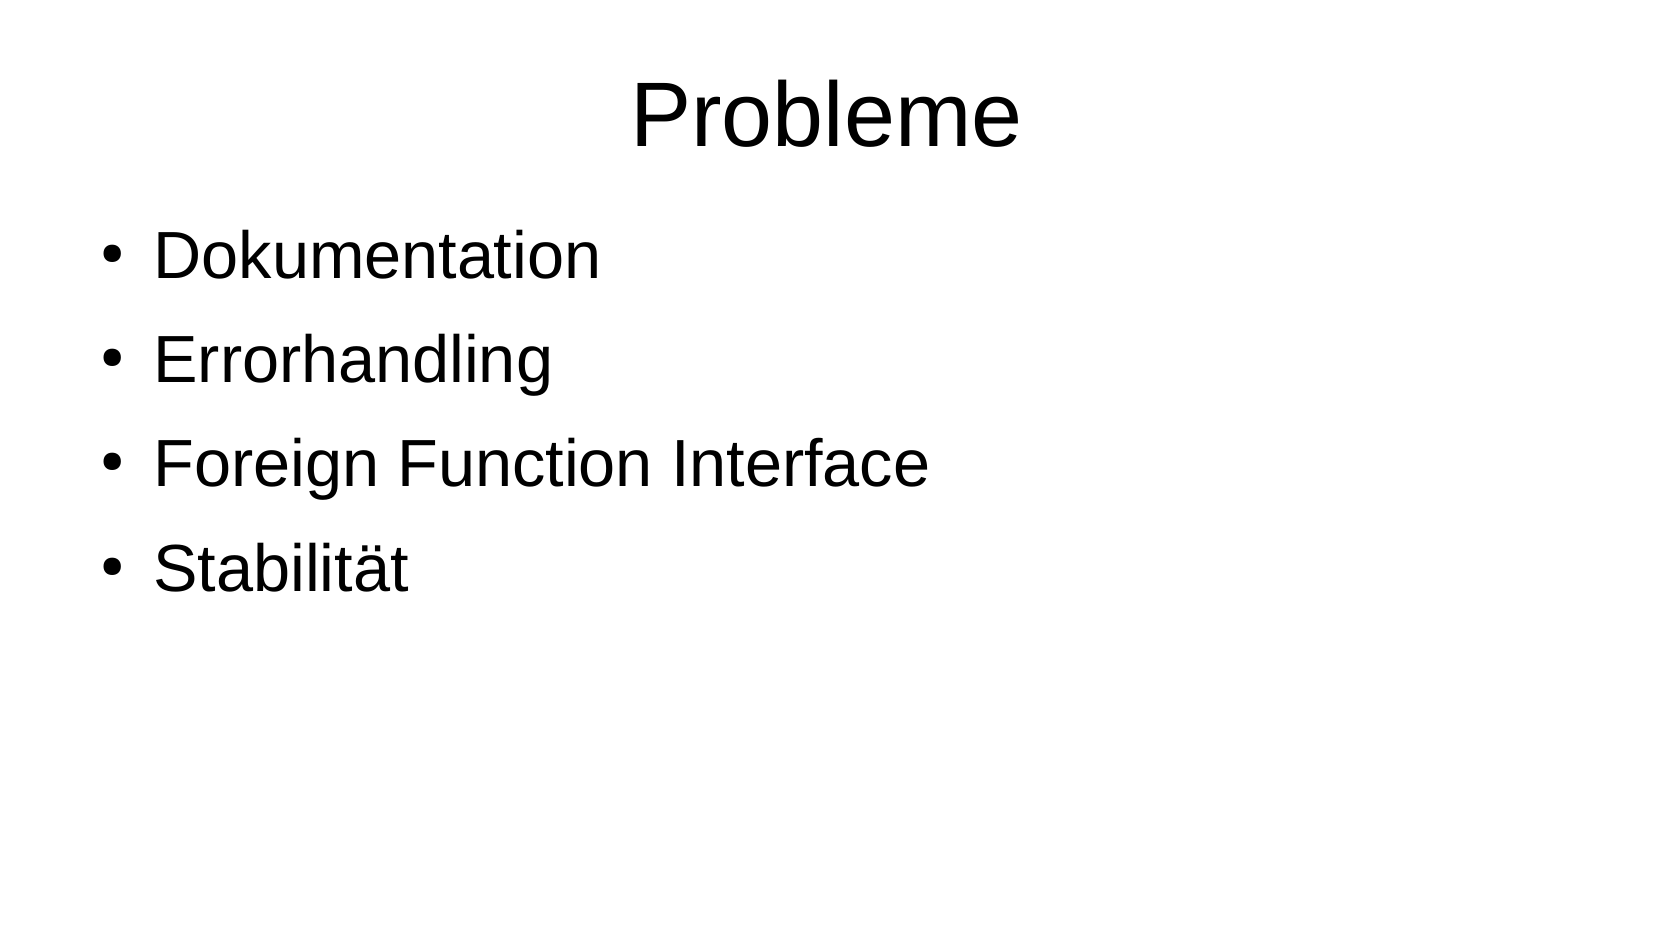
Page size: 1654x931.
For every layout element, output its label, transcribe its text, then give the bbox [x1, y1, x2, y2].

list Dokumentation Errorhandling Foreign Function Interface Stabilität [82, 217, 1571, 758]
title Probleme [82, 37, 1571, 193]
